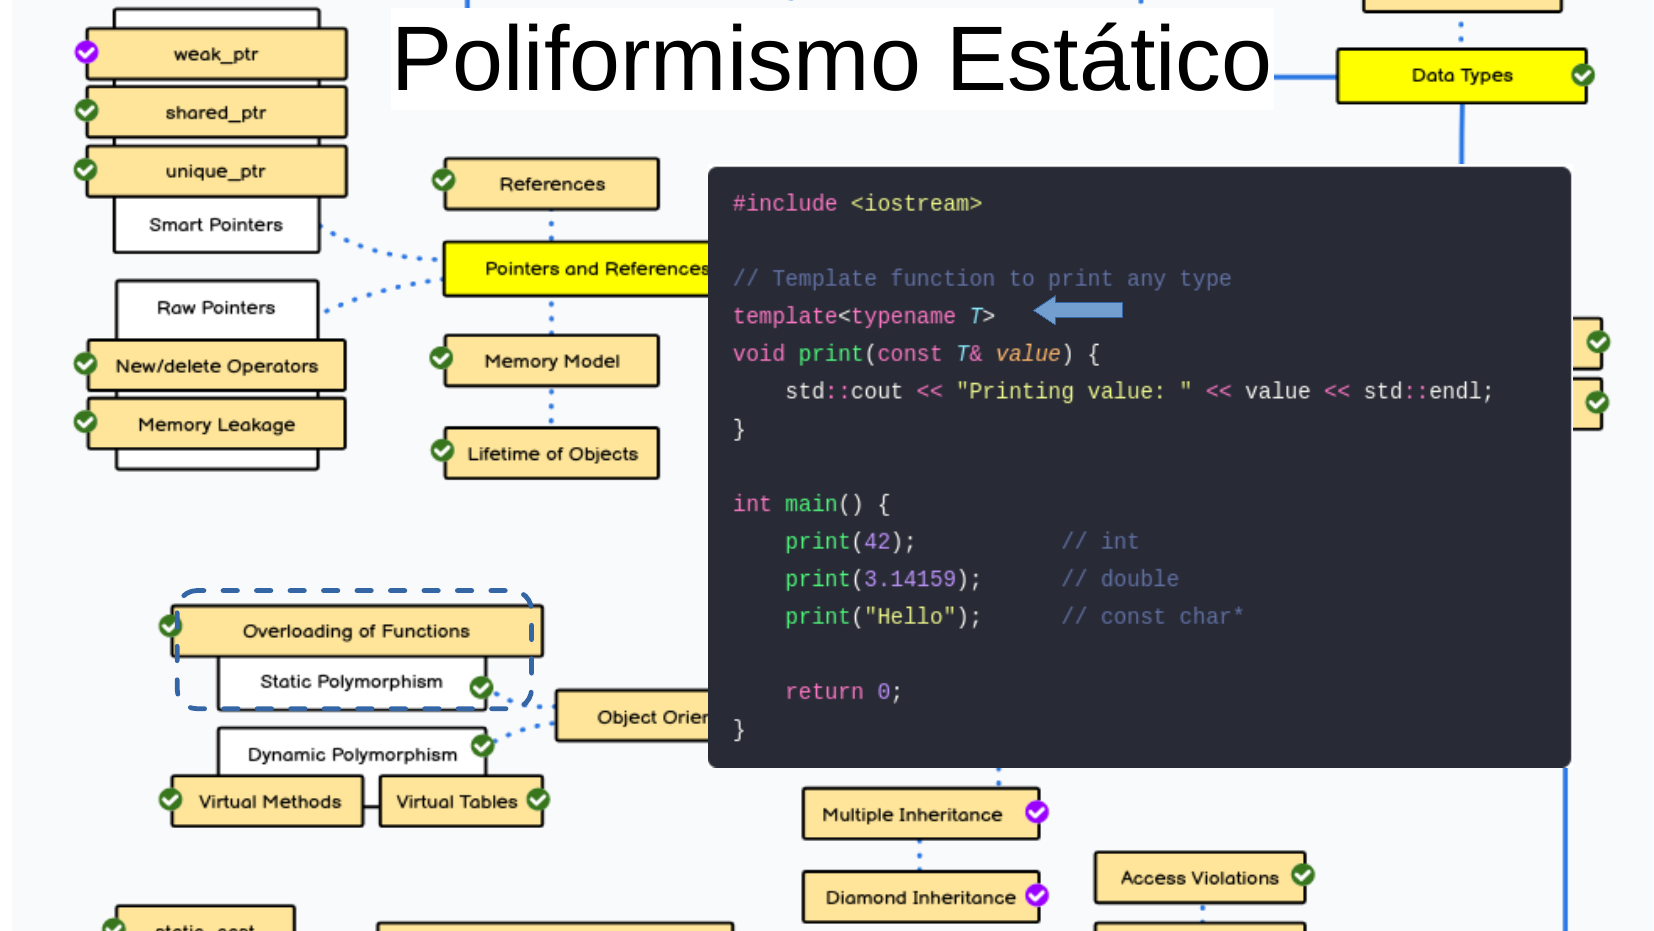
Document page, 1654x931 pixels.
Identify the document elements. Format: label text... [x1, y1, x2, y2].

title Poliformismo Estático [88, 0, 1577, 119]
text_box [1033, 295, 1123, 325]
picture [12, 0, 1654, 931]
